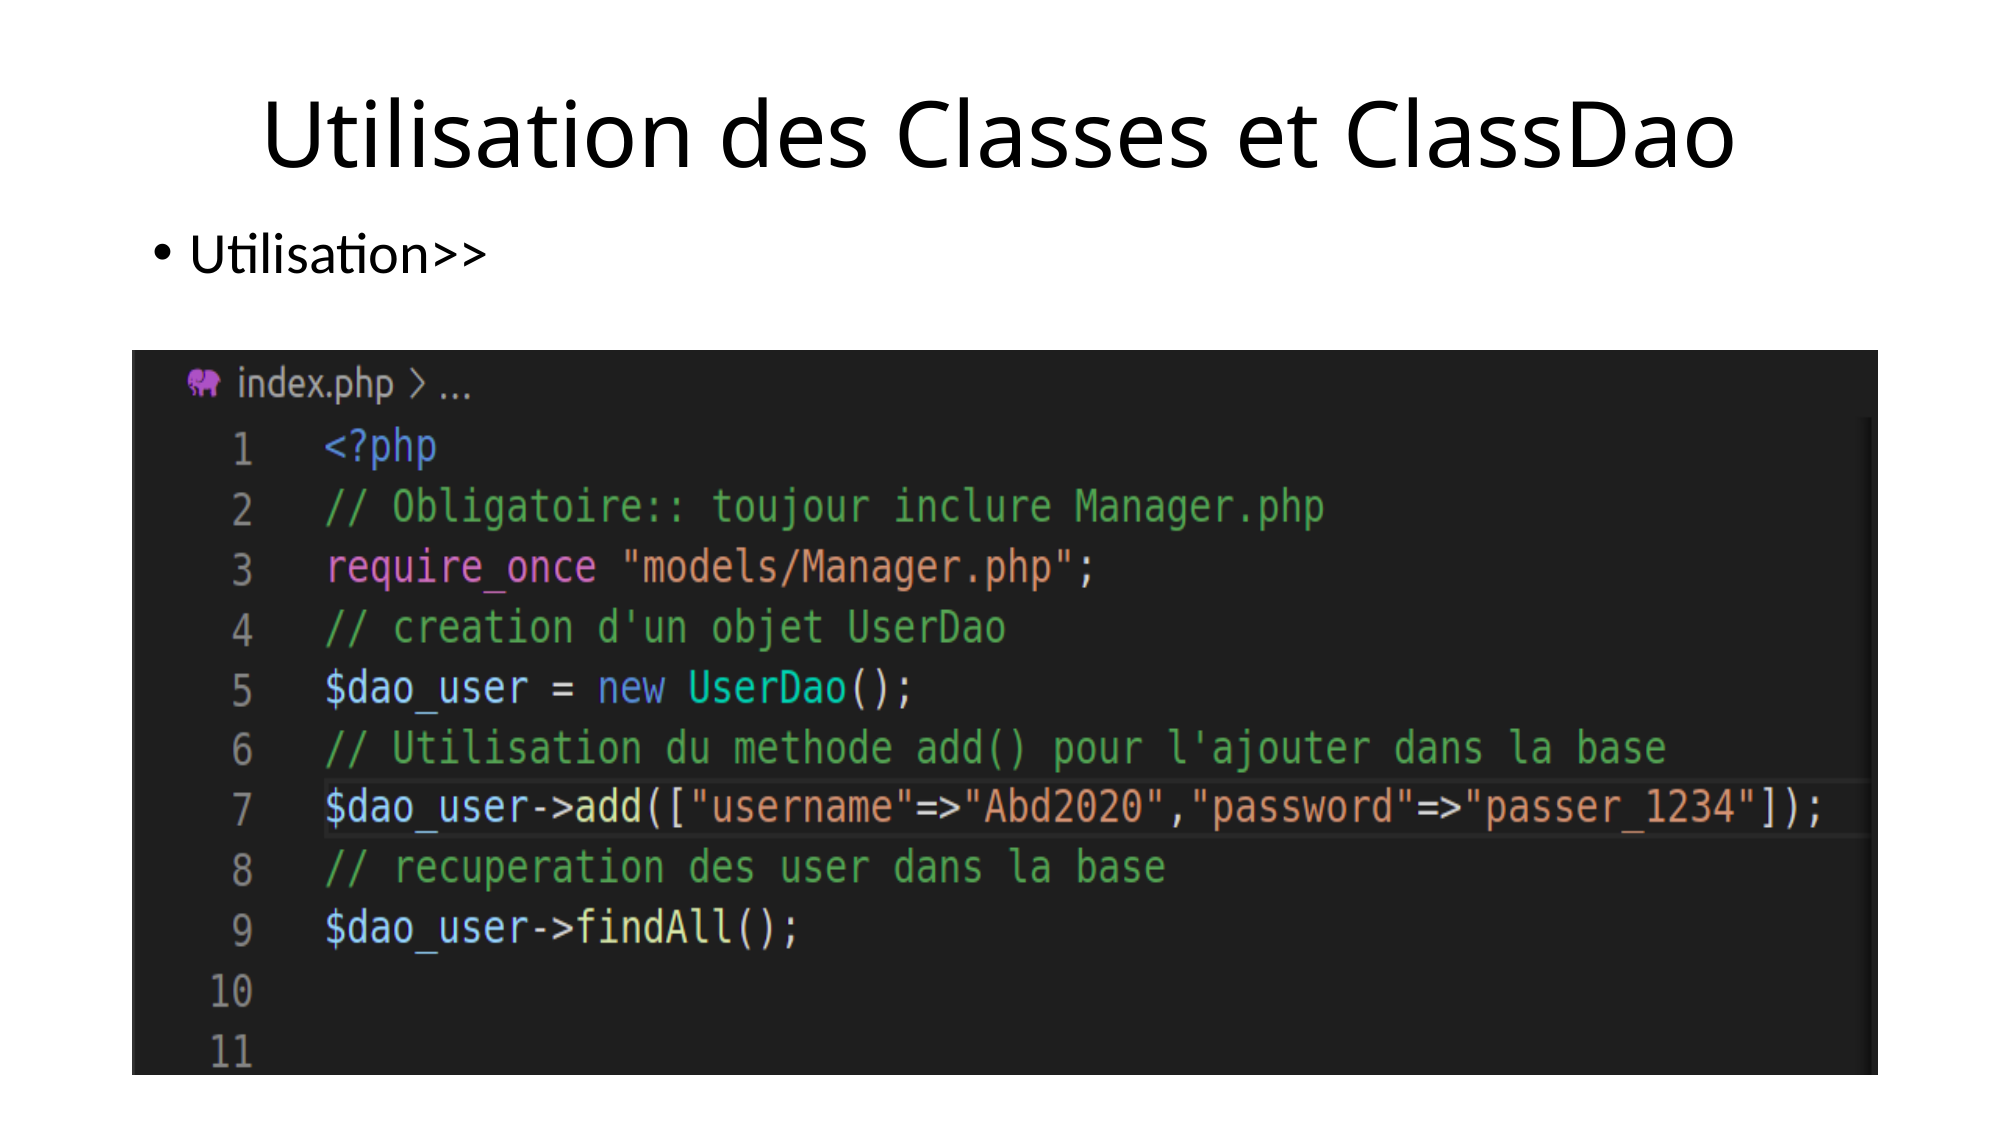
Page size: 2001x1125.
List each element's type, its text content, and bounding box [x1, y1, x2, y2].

picture [132, 350, 1878, 1075]
title Utilisation des Classes et ClassDao [137, 59, 1863, 215]
list Utilisation>> [137, 215, 1863, 303]
